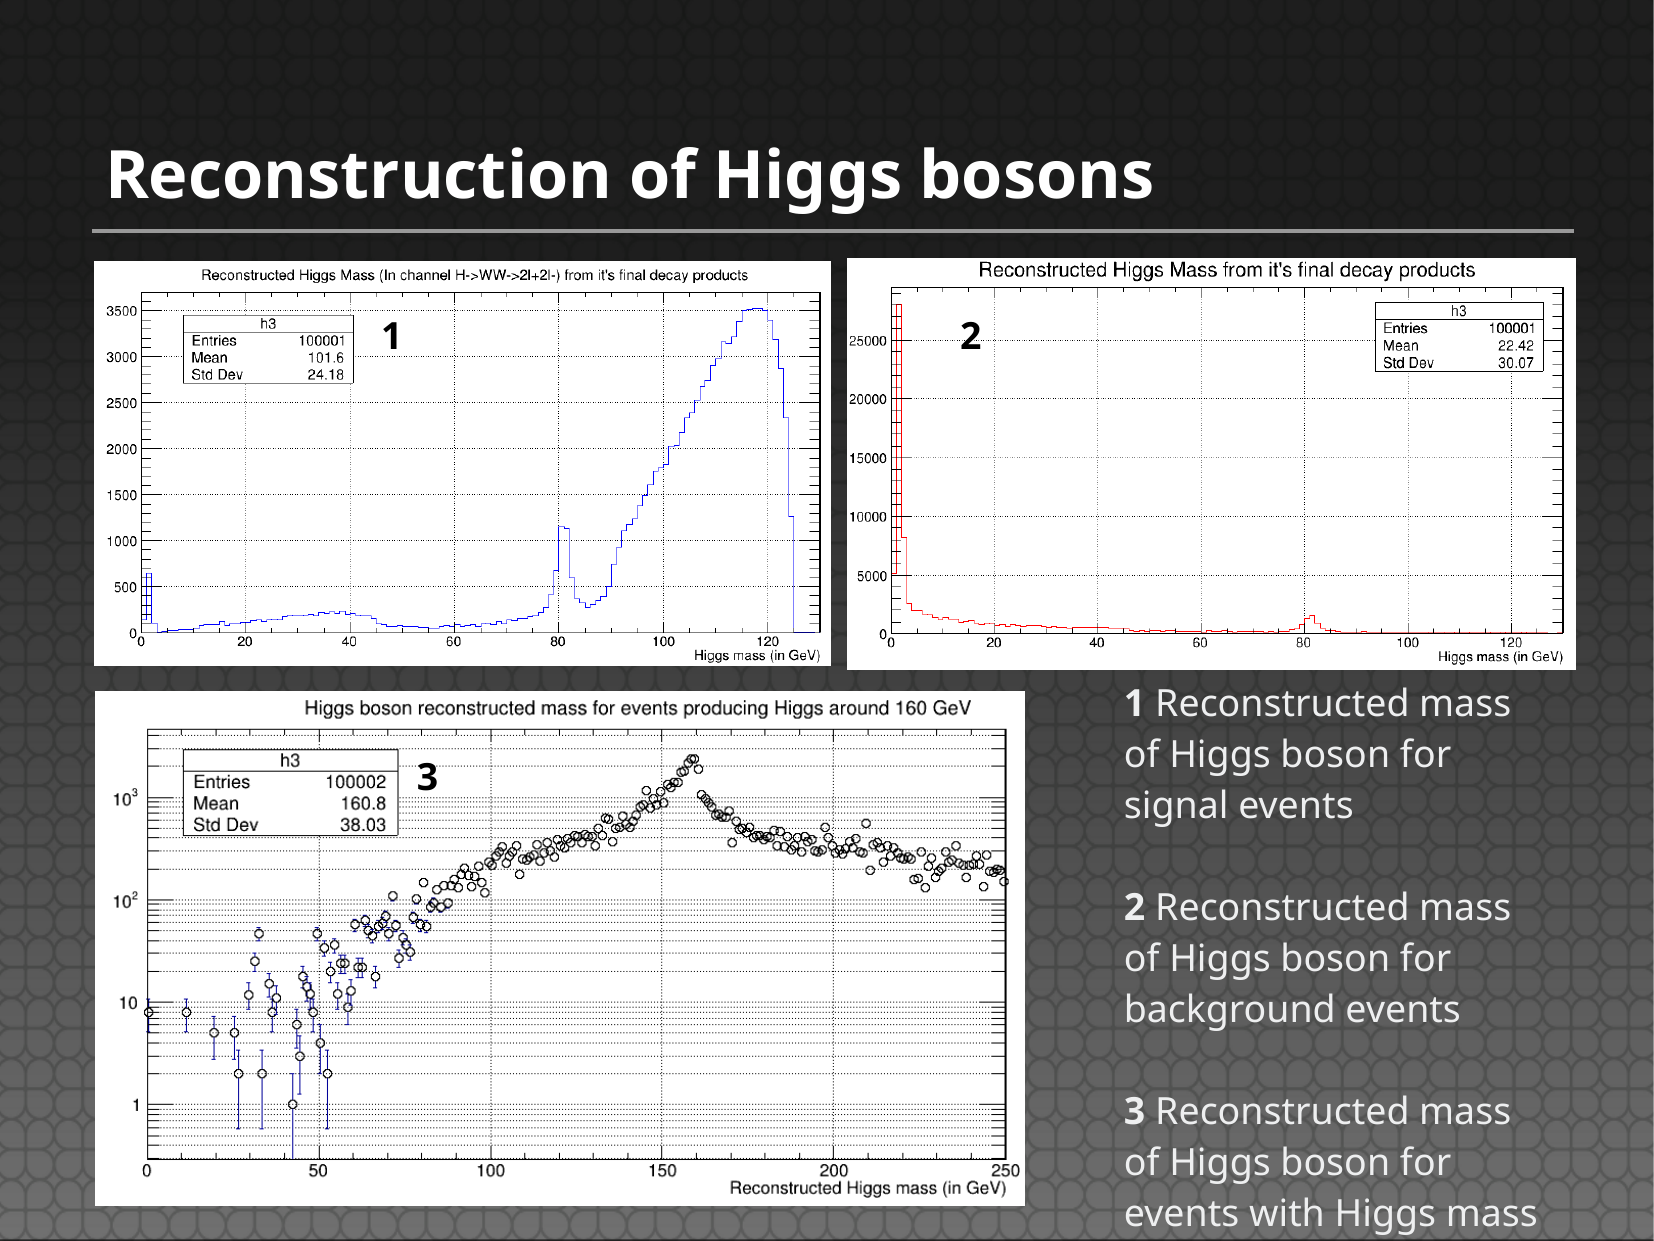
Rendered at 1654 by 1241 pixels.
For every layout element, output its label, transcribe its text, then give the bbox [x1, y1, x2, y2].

title Reconstruction of Higgs bosons [104, 82, 1294, 264]
text_box 2 [945, 302, 1041, 413]
text_box 3 [402, 742, 518, 882]
text_box 1 [366, 302, 472, 377]
text_box 1 Reconstructed mass of Higgs boson for signal events 2 Reconstructed mass of Higgs boson for background events 3 Reconstructed mass of Higgs boson for events with Higgs mass 160 GeV [1109, 668, 1558, 1241]
picture [0, 0, 1654, 1241]
